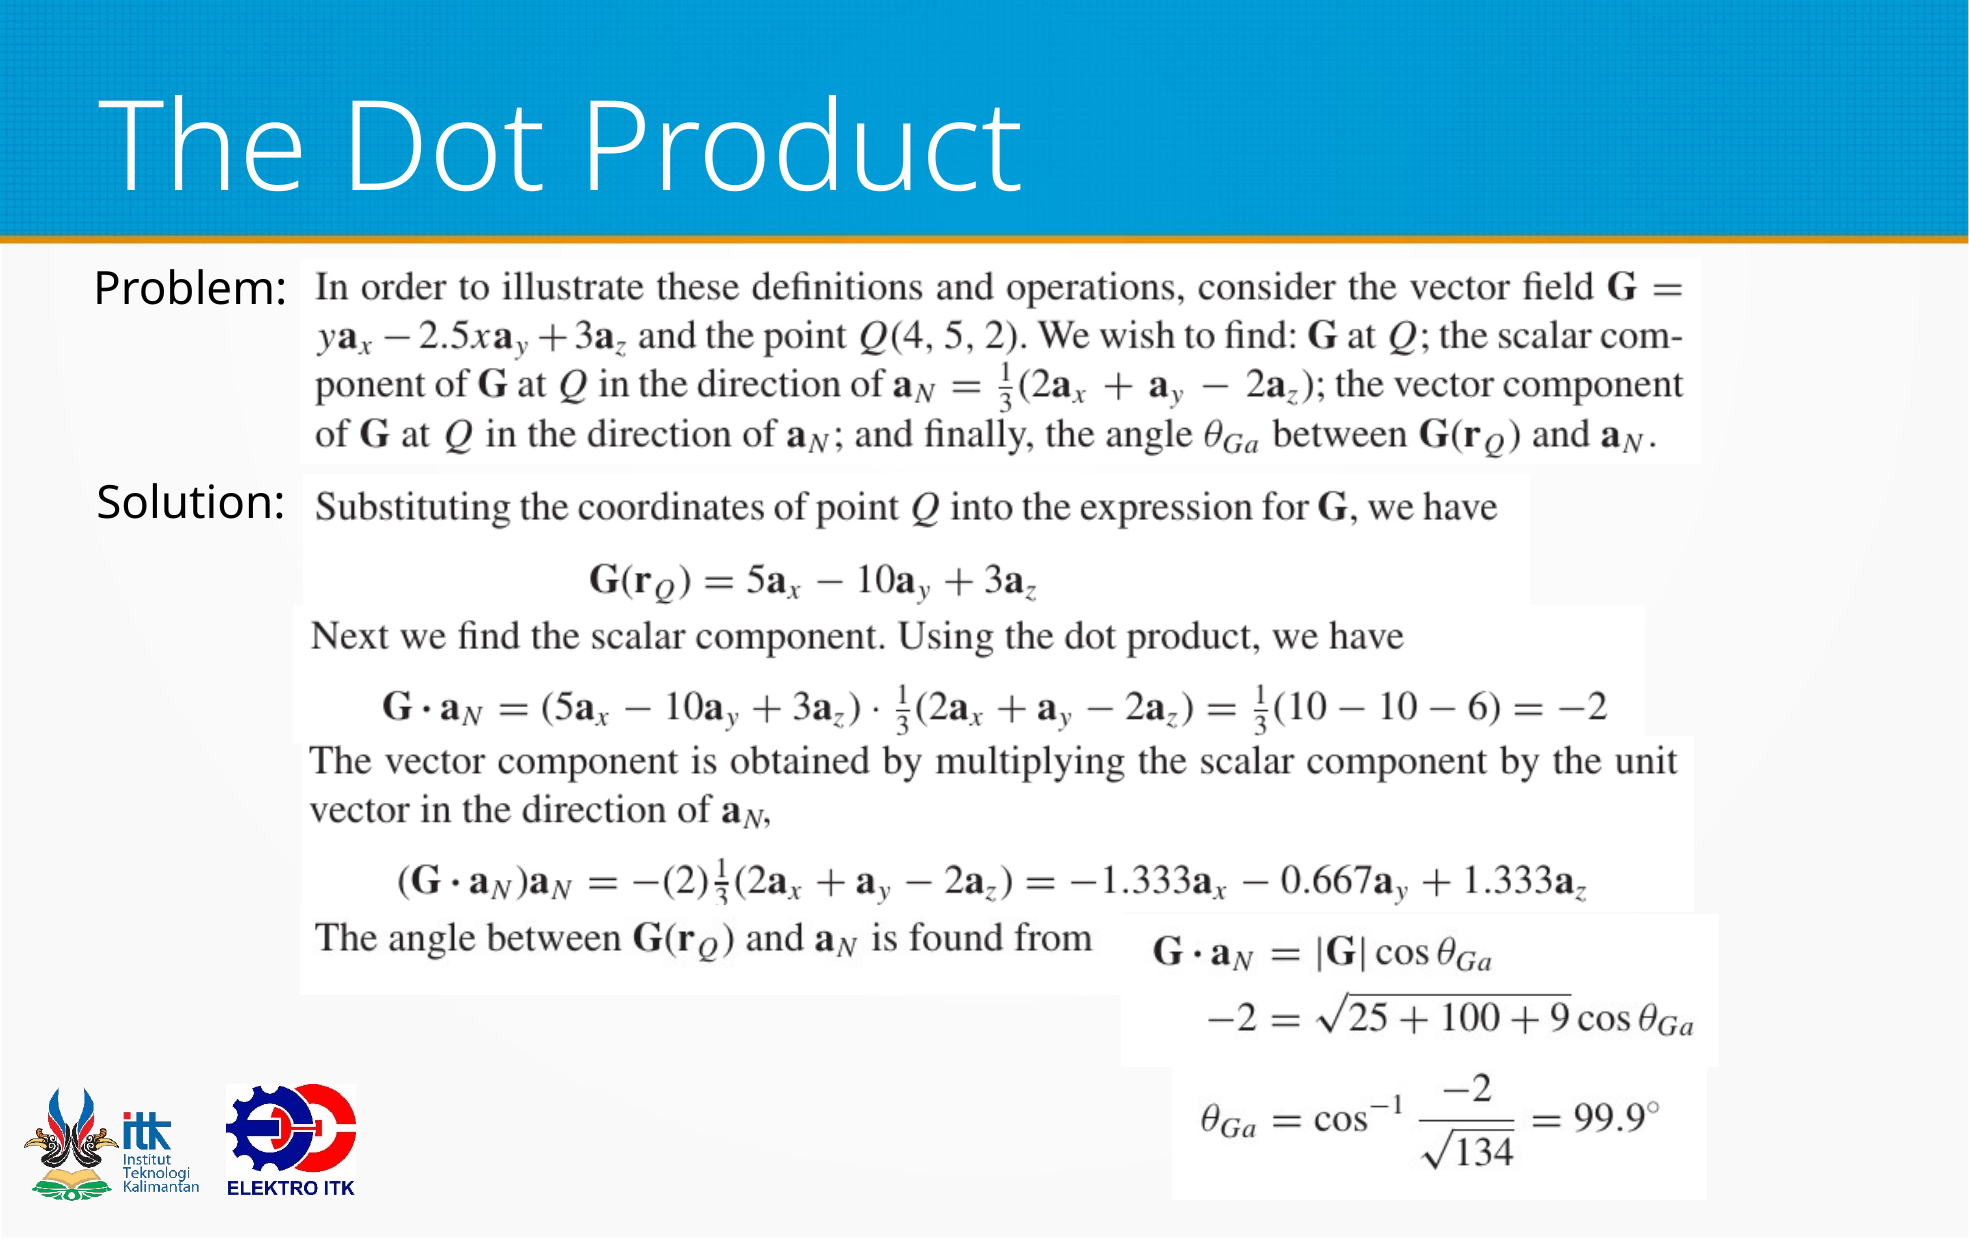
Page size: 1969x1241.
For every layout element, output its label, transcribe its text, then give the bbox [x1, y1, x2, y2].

title The Dot Product [98, 19, 1870, 227]
picture [0, 233, 1969, 1241]
text_box Problem: [87, 253, 302, 320]
text_box Solution: [90, 468, 319, 534]
